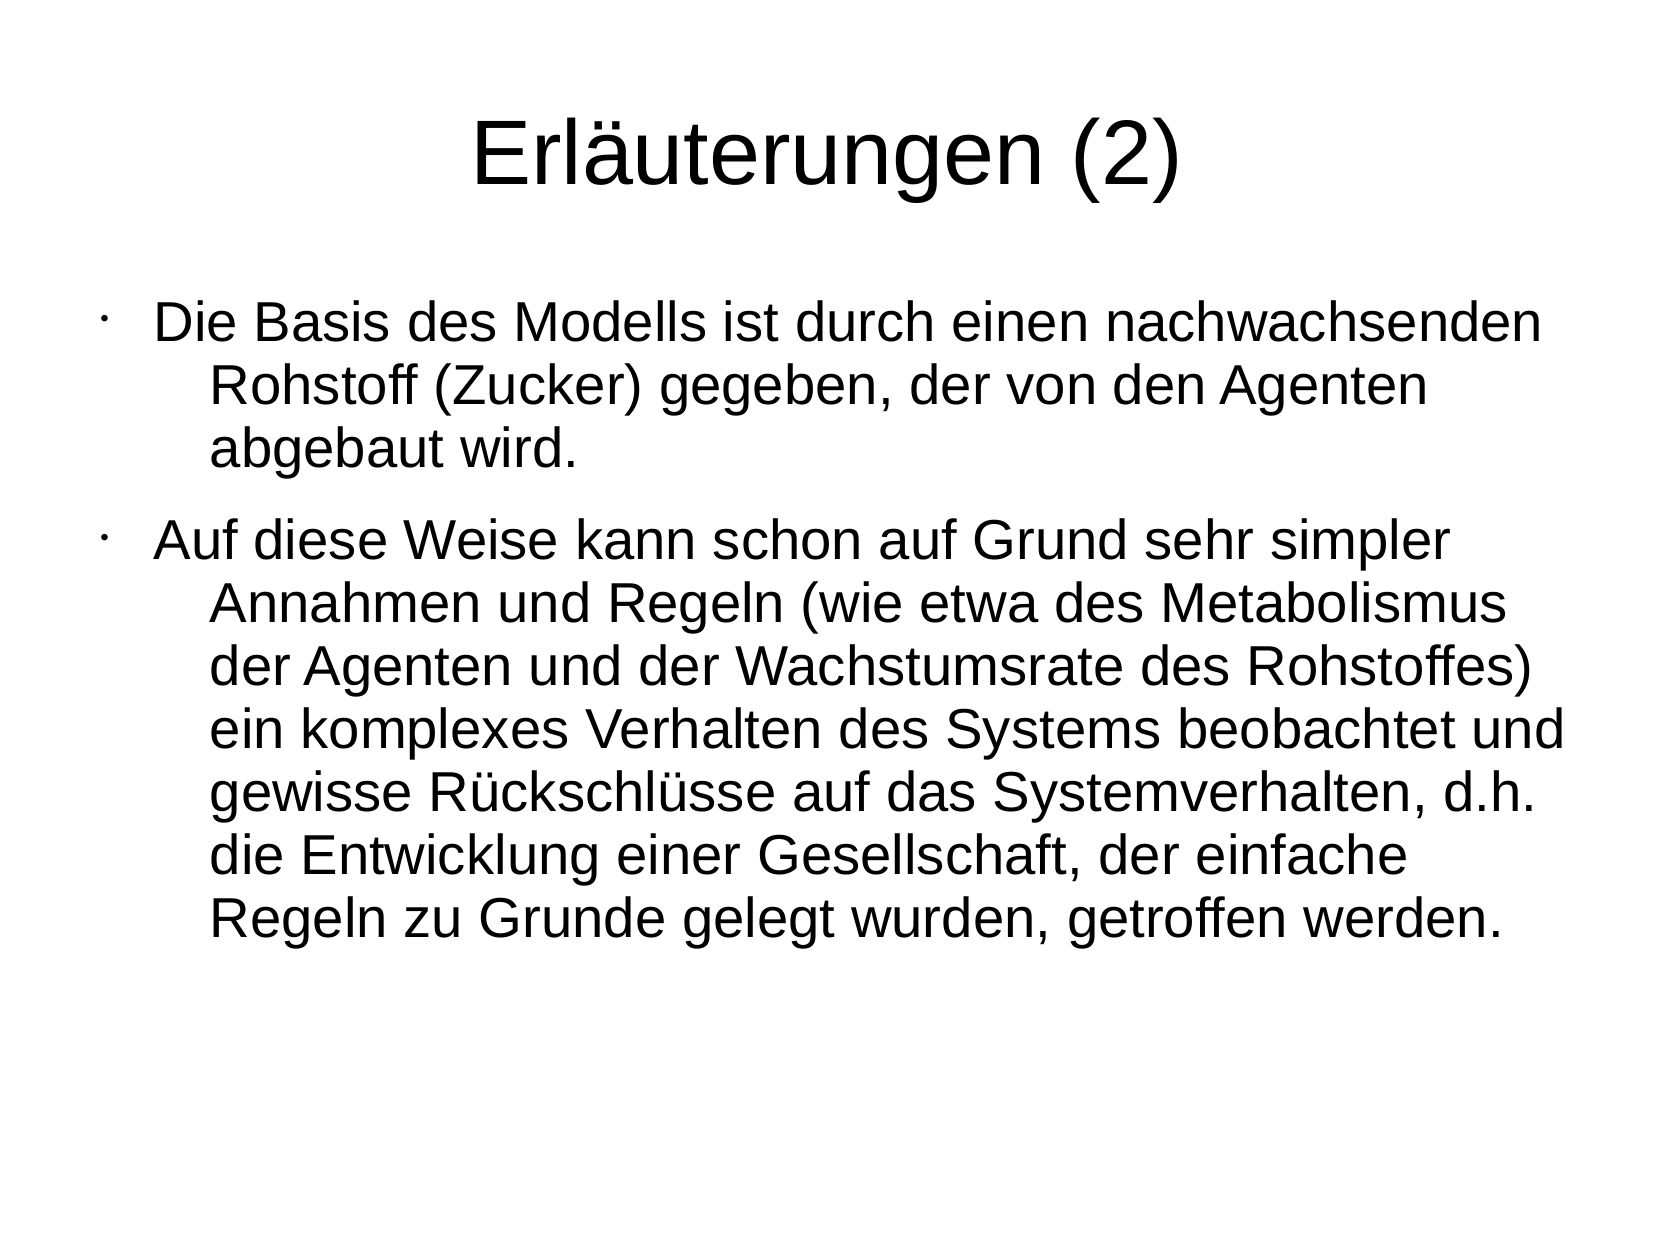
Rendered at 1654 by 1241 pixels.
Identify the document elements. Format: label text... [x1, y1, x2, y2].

title Erläuterungen (2) [82, 56, 1571, 250]
list Die Basis des Modells ist durch einen nachwachsenden Rohstoff (Zucker) gegeben, der von den Agenten abgebaut wird. Auf diese Weise kann schon auf Grund sehr simpler Annahmen und Regeln (wie etwa des Metabolismus der Agenten und der Wachstumsrate des Rohstoffes) ein komplexes Verhalten des Systems beobachtet und gewisse Rückschlüsse auf das Systemverhalten, d.h. die Entwicklung einer Gesellschaft, der einfache Regeln zu Grunde gelegt wurden, getroffen werden. [82, 290, 1571, 1109]
